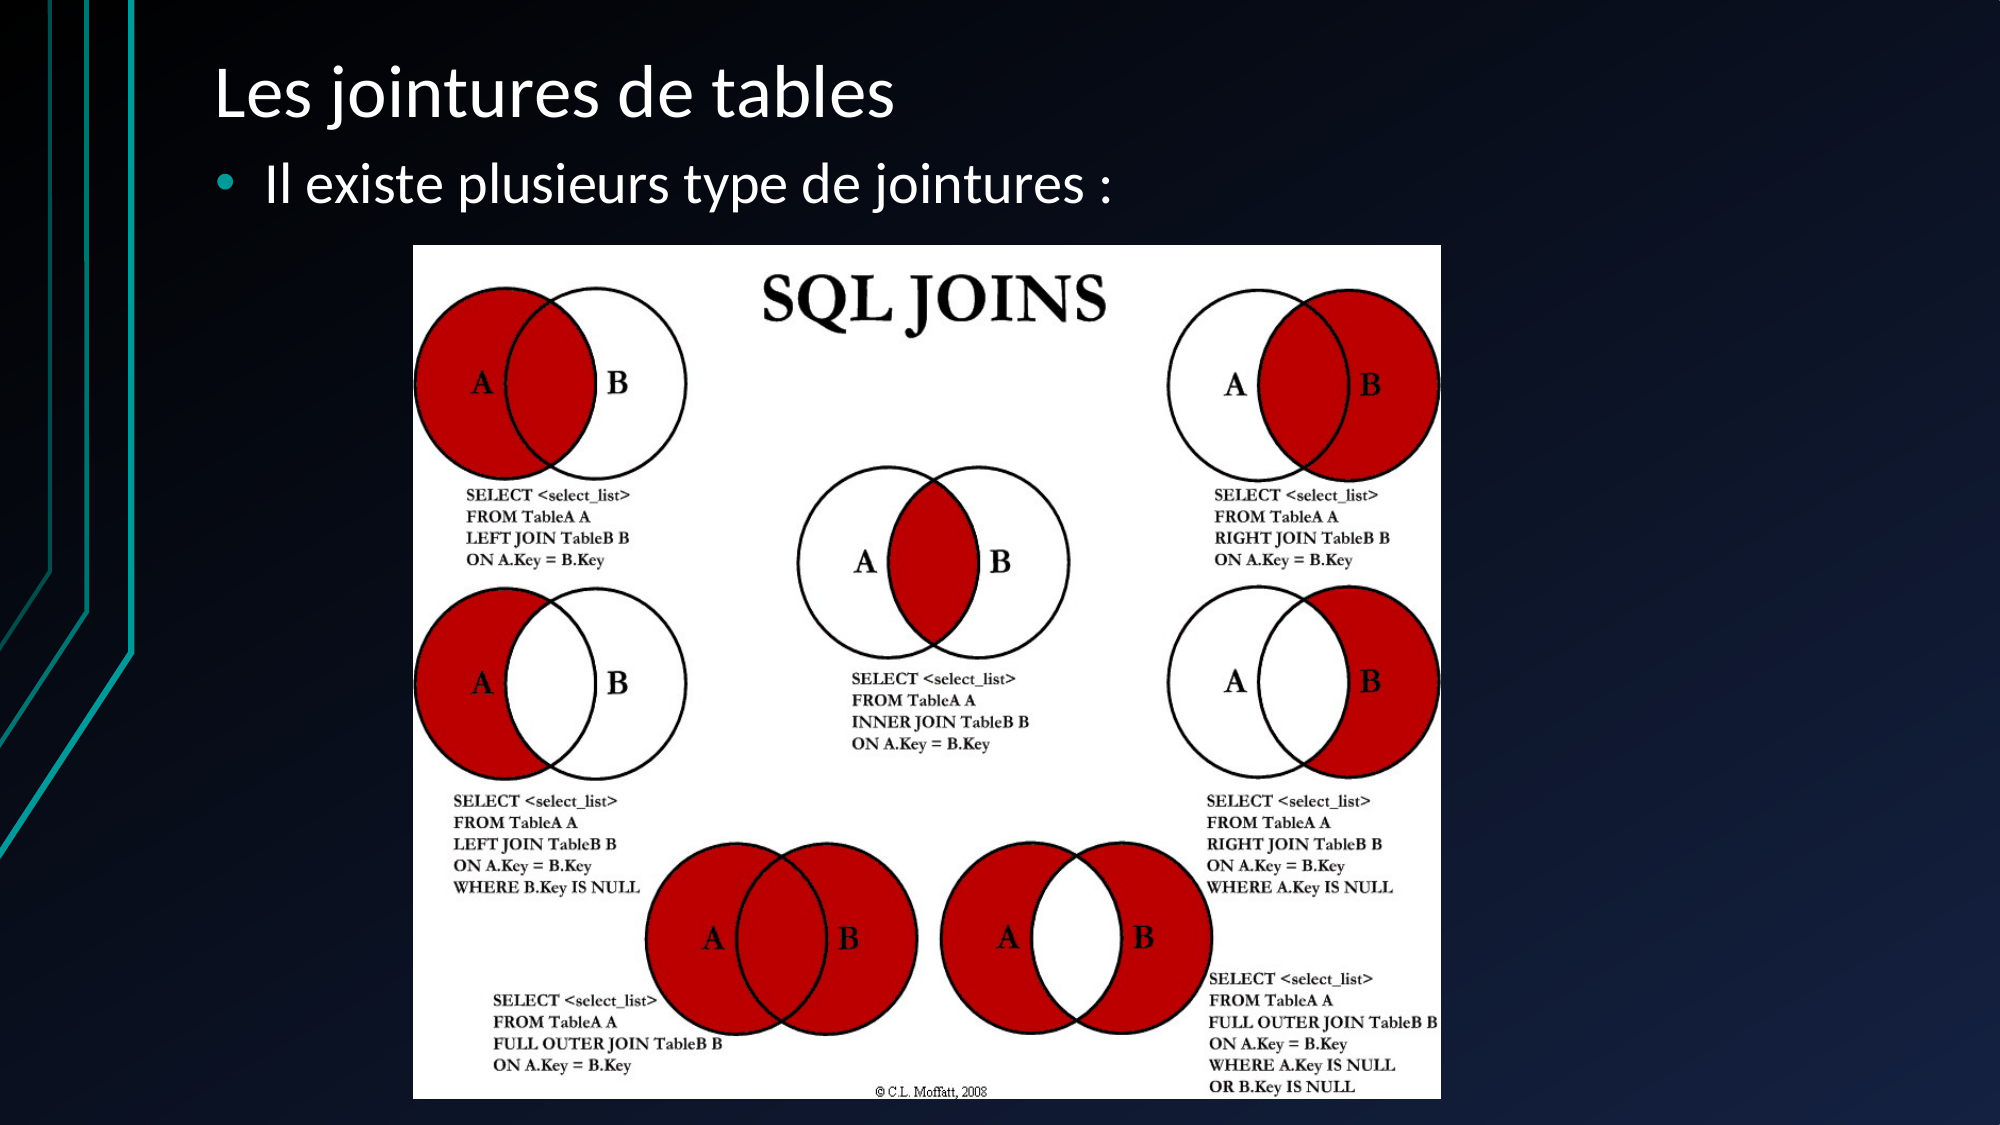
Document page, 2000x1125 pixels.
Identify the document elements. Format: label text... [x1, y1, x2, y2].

picture [413, 245, 1441, 1099]
text_box Il existe plusieurs type de jointures : [200, 145, 1900, 878]
text_box Les jointures de tables [200, 45, 1900, 145]
